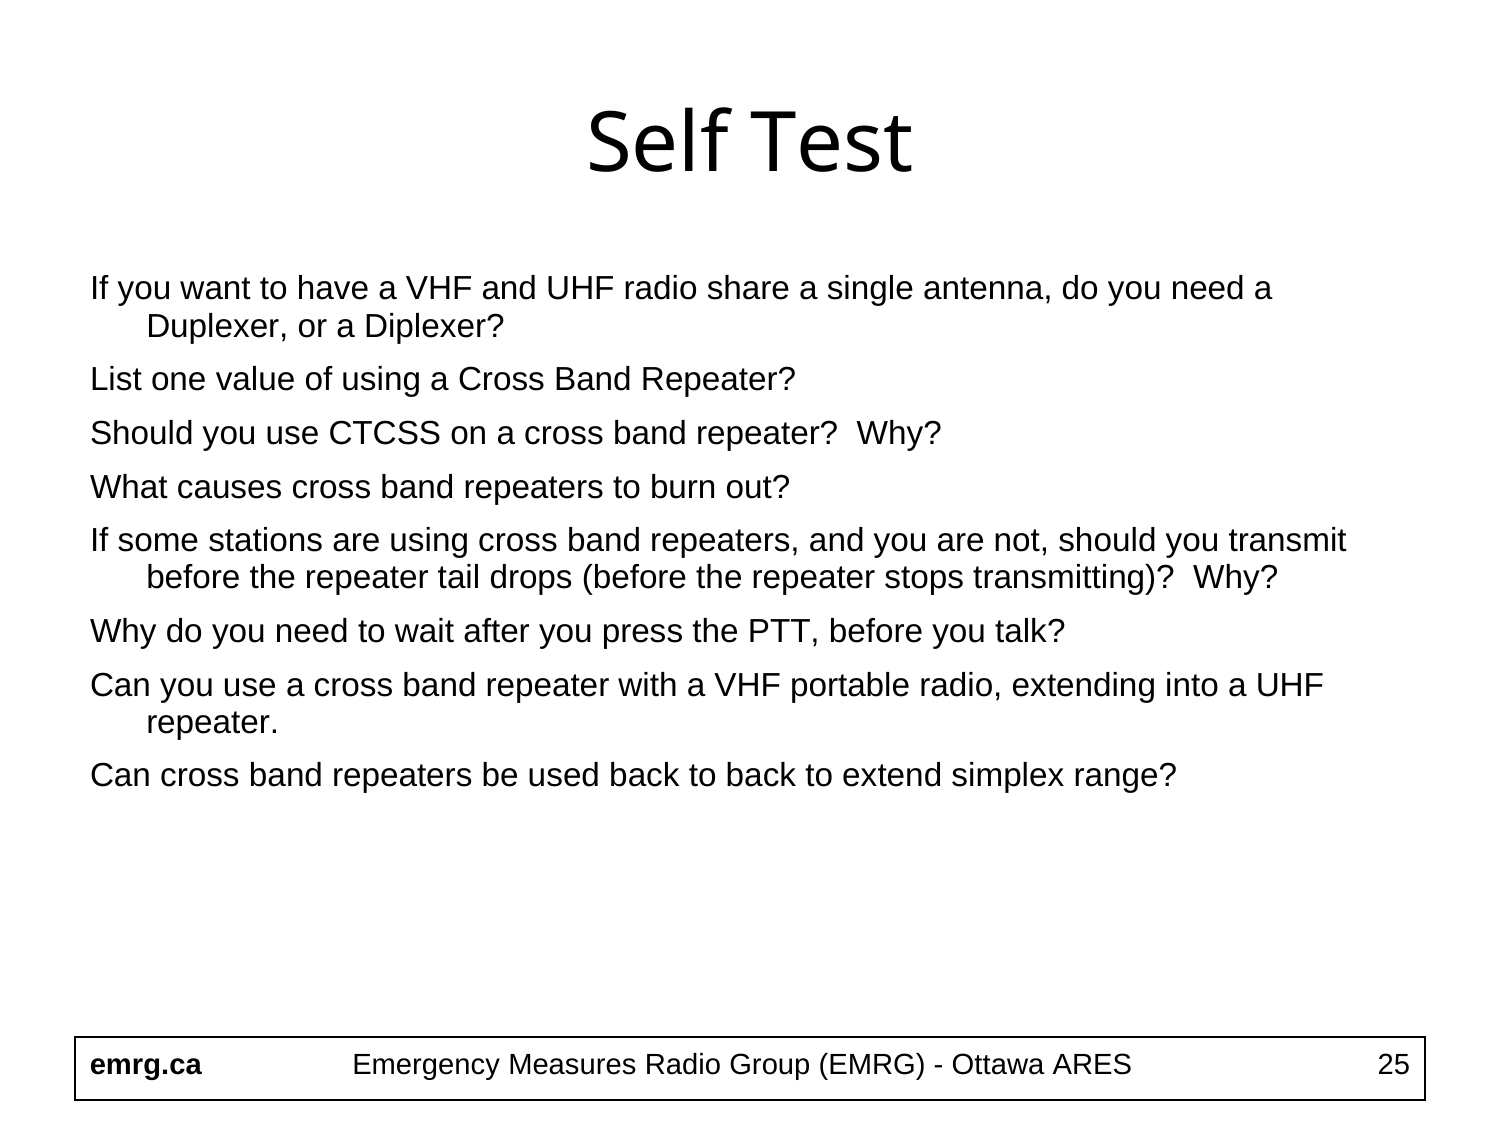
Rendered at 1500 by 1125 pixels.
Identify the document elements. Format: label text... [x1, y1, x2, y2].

title Self Test [75, 45, 1426, 233]
text_box Emergency Measures Radio Group (EMRG) - Ottawa ARES [247, 1037, 1238, 1103]
list If you want to have a VHF and UHF radio share a single antenna, do you need a Duplexer, or a Diplexer? List one value of using a Cross Band Repeater? Should you use CTCSS on a cross band repeater? Why? What causes cross band repeaters to burn out? If some stations are using cross band repeaters, and you are not, should you transmit before the repeater tail drops (before the repeater stops transmitting)? Why? Why do you need to wait after you press the PTT, before you talk? Can you use a cross band repeater with a VHF portable radio, extending into a UHF repeater. Can cross band repeaters be used back to back to extend simplex range? [75, 262, 1426, 1060]
text_box <number> [1246, 1037, 1426, 1103]
